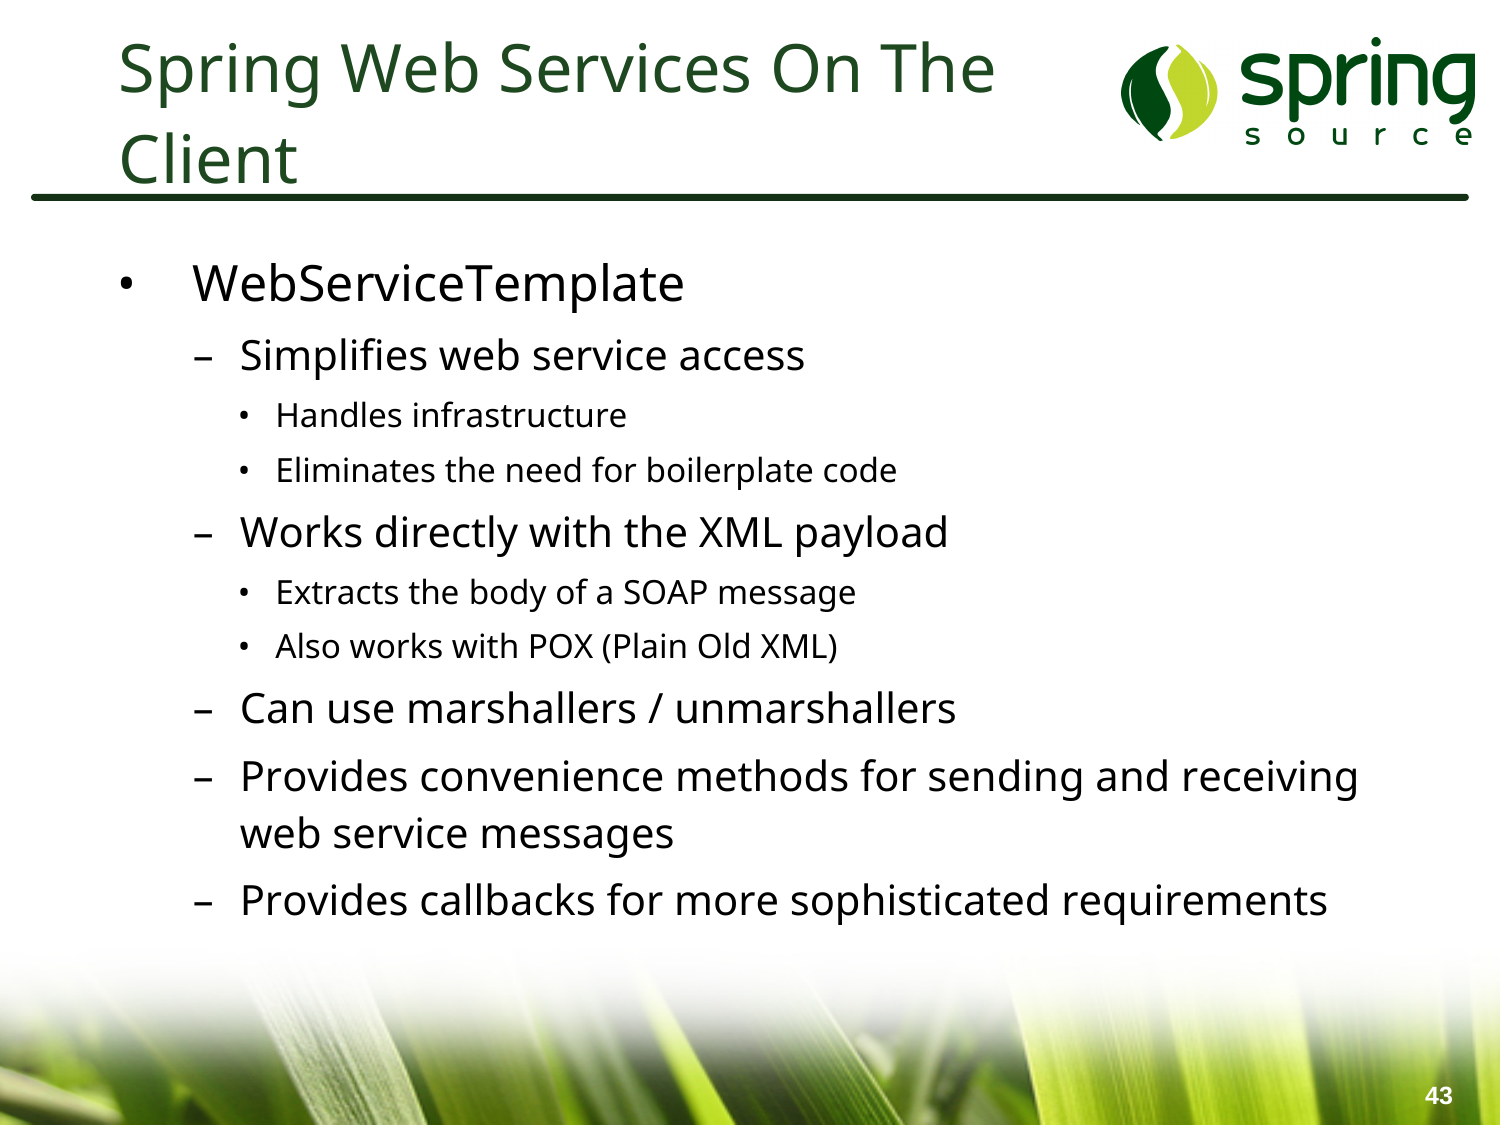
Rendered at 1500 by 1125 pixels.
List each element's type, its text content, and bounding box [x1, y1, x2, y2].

list WebServiceTemplate Simplifies web service access Handles infrastructure Eliminates the need for boilerplate code Works directly with the XML payload Extracts the body of a SOAP message Also works with POX (Plain Old XML) Can use marshallers / unmarshallers Provides convenience methods for sending and receiving web service messages Provides callbacks for more sophisticated requirements [103, 239, 1394, 923]
title Spring Web Services On The Client [103, 13, 1136, 191]
picture [1136, 37, 1475, 145]
picture [0, 944, 1500, 1125]
